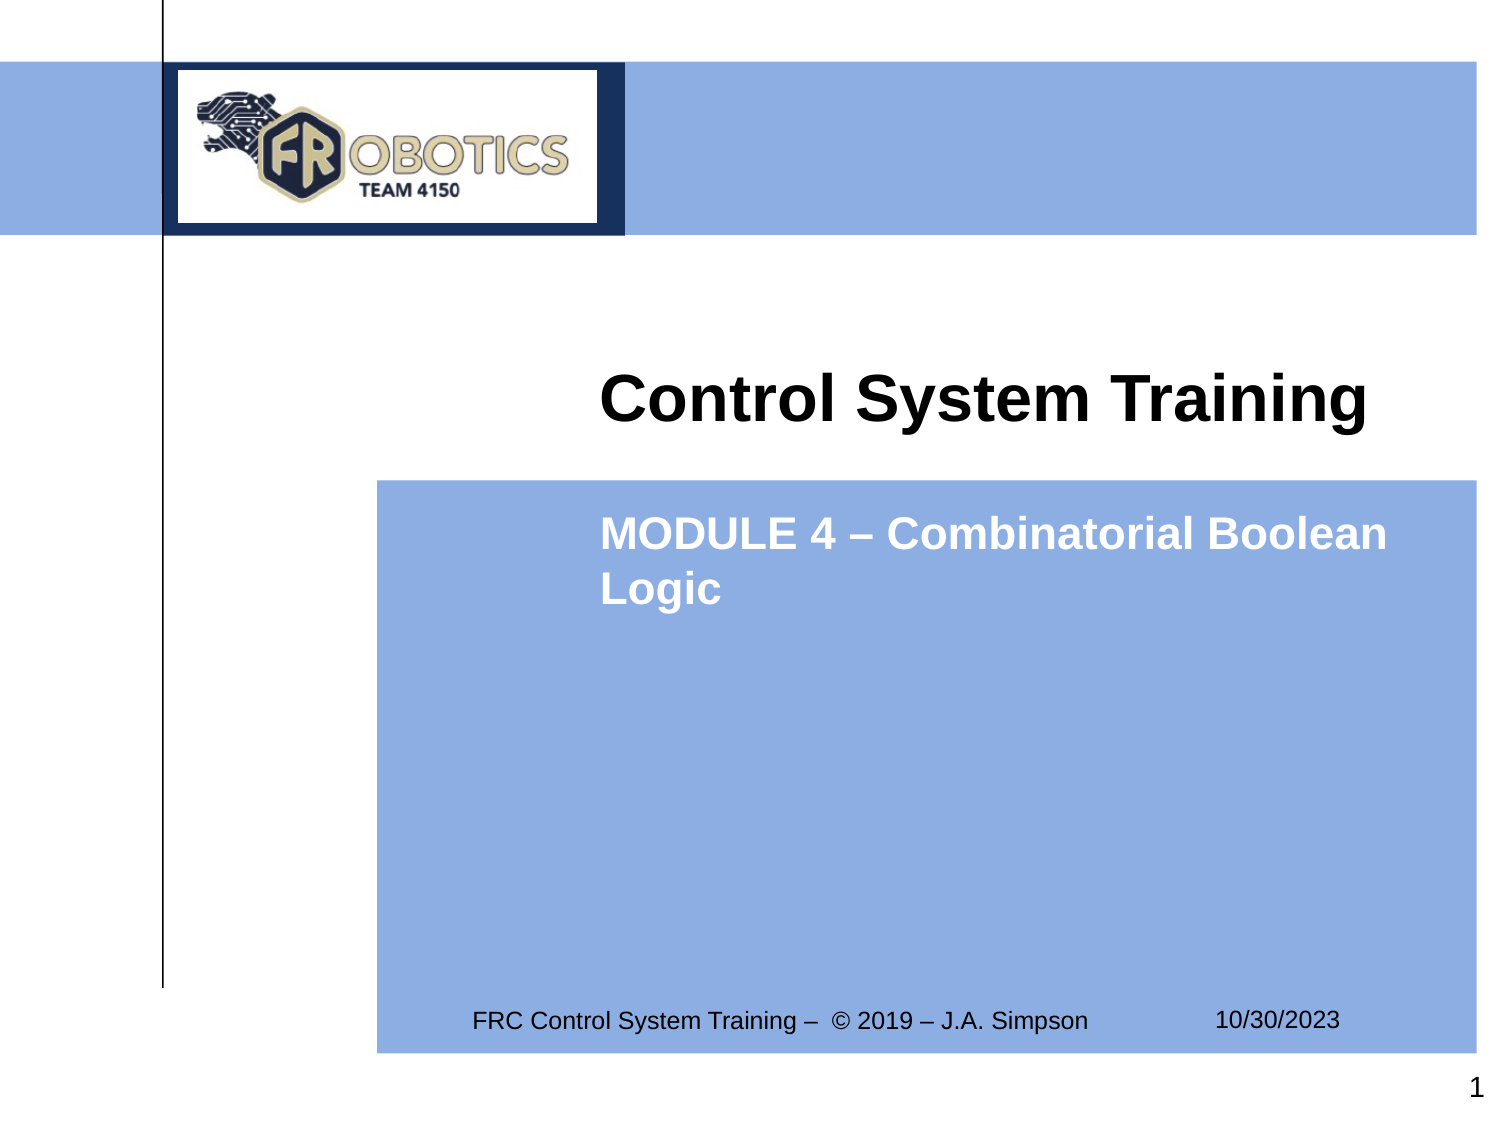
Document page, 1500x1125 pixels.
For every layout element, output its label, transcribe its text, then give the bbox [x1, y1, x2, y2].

slide_number 10/30/2023 [1200, 999, 1463, 1038]
title Control System Training [562, 346, 1473, 443]
slide_number <number> [1362, 1072, 1500, 1100]
picture [178, 70, 597, 223]
footer FRC Control System Training – © 2019 – J.A. Simpson [387, 999, 1175, 1041]
subtitle MODULE 4 – Combinatorial Boolean Logic [562, 496, 1473, 612]
